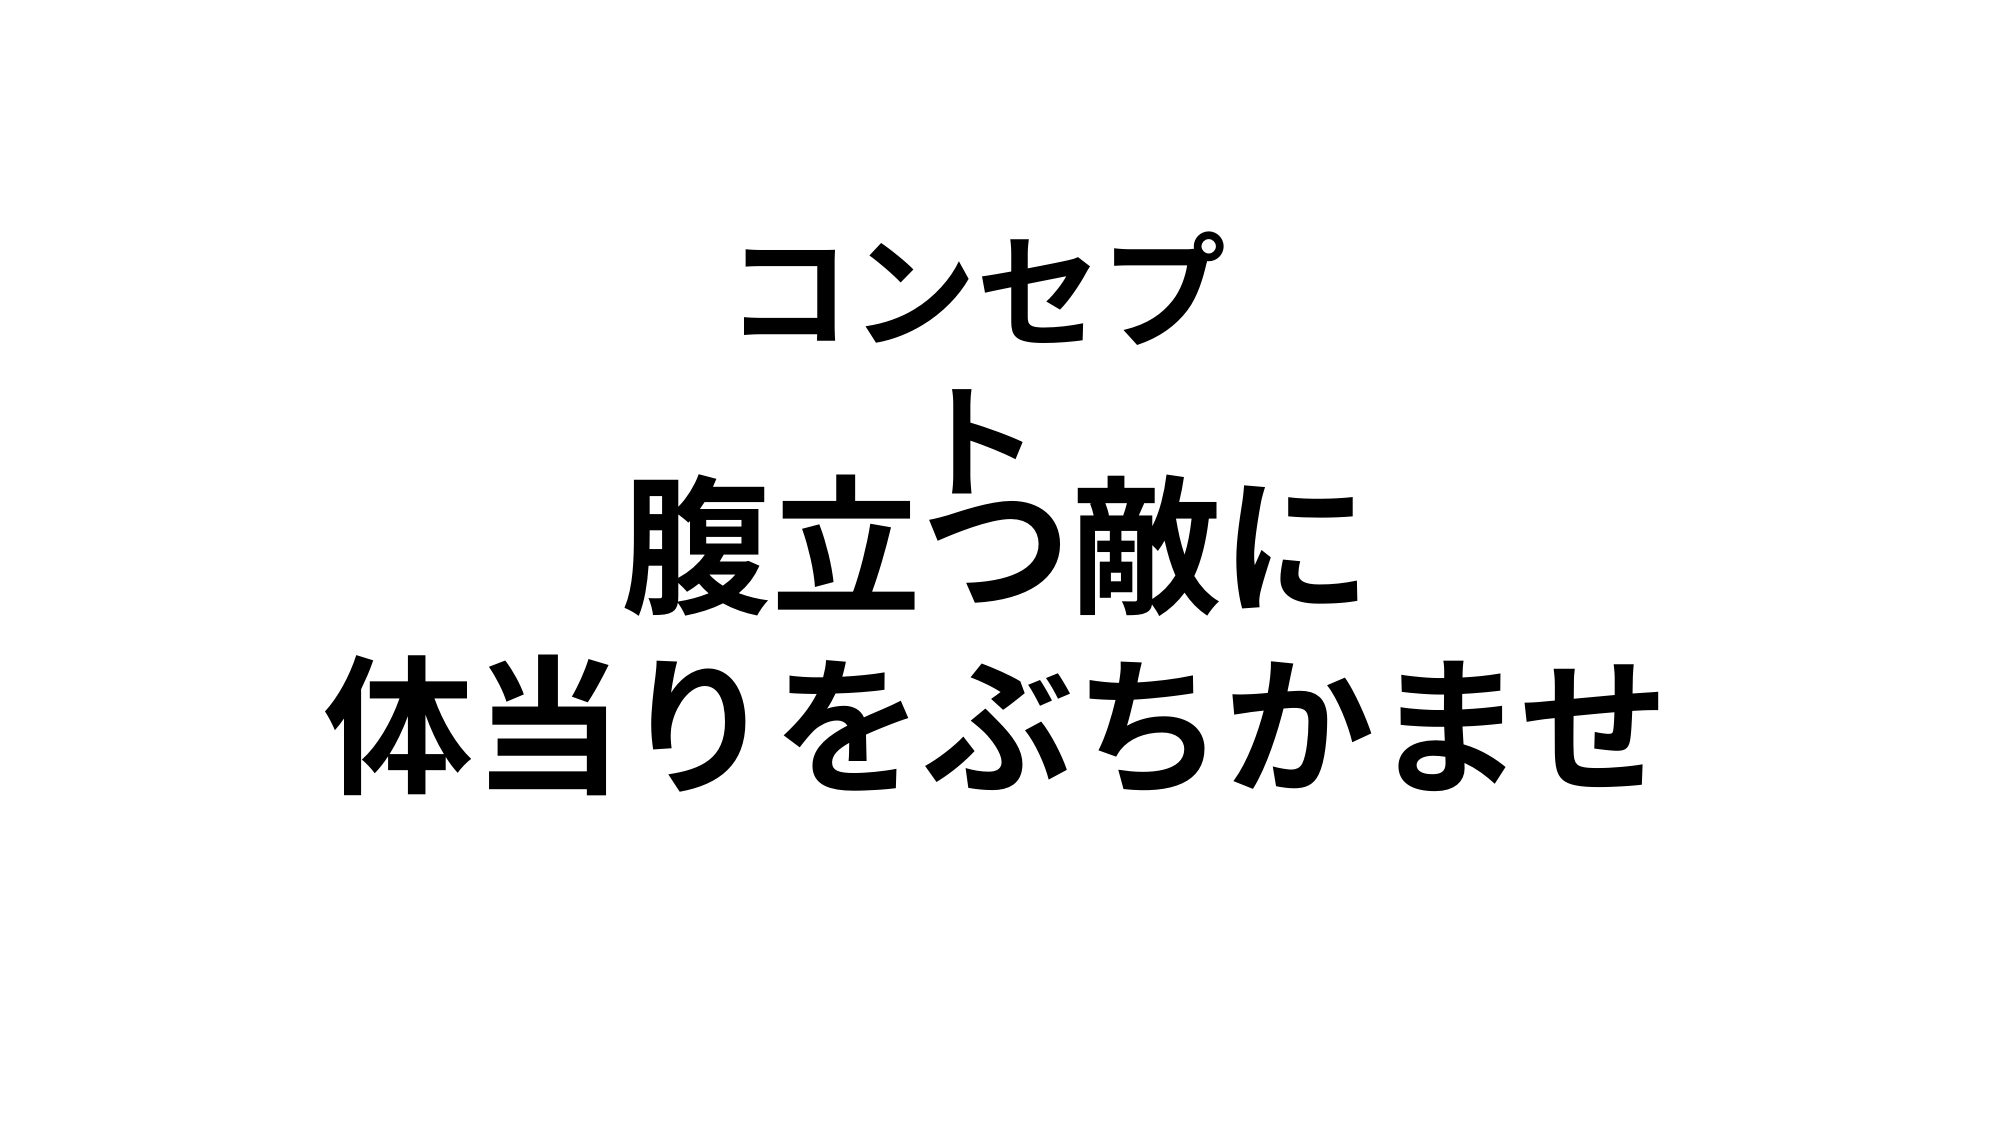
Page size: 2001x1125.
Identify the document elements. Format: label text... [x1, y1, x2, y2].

text_box 腹立つ敵に 体当りをぶちかませ [678, 583, 708, 601]
text_box 腹立つ敵に 体当りをぶちかませ [1152, 541, 1175, 599]
text_box コンセプト [680, 205, 1274, 521]
text_box 腹立つ敵に 体当りをぶちかませ [678, 515, 704, 578]
text_box 腹立つ敵に 体当りをぶちかませ [137, 444, 1856, 820]
text_box 腹立つ敵に 体当りをぶちかませ [1176, 521, 1191, 554]
